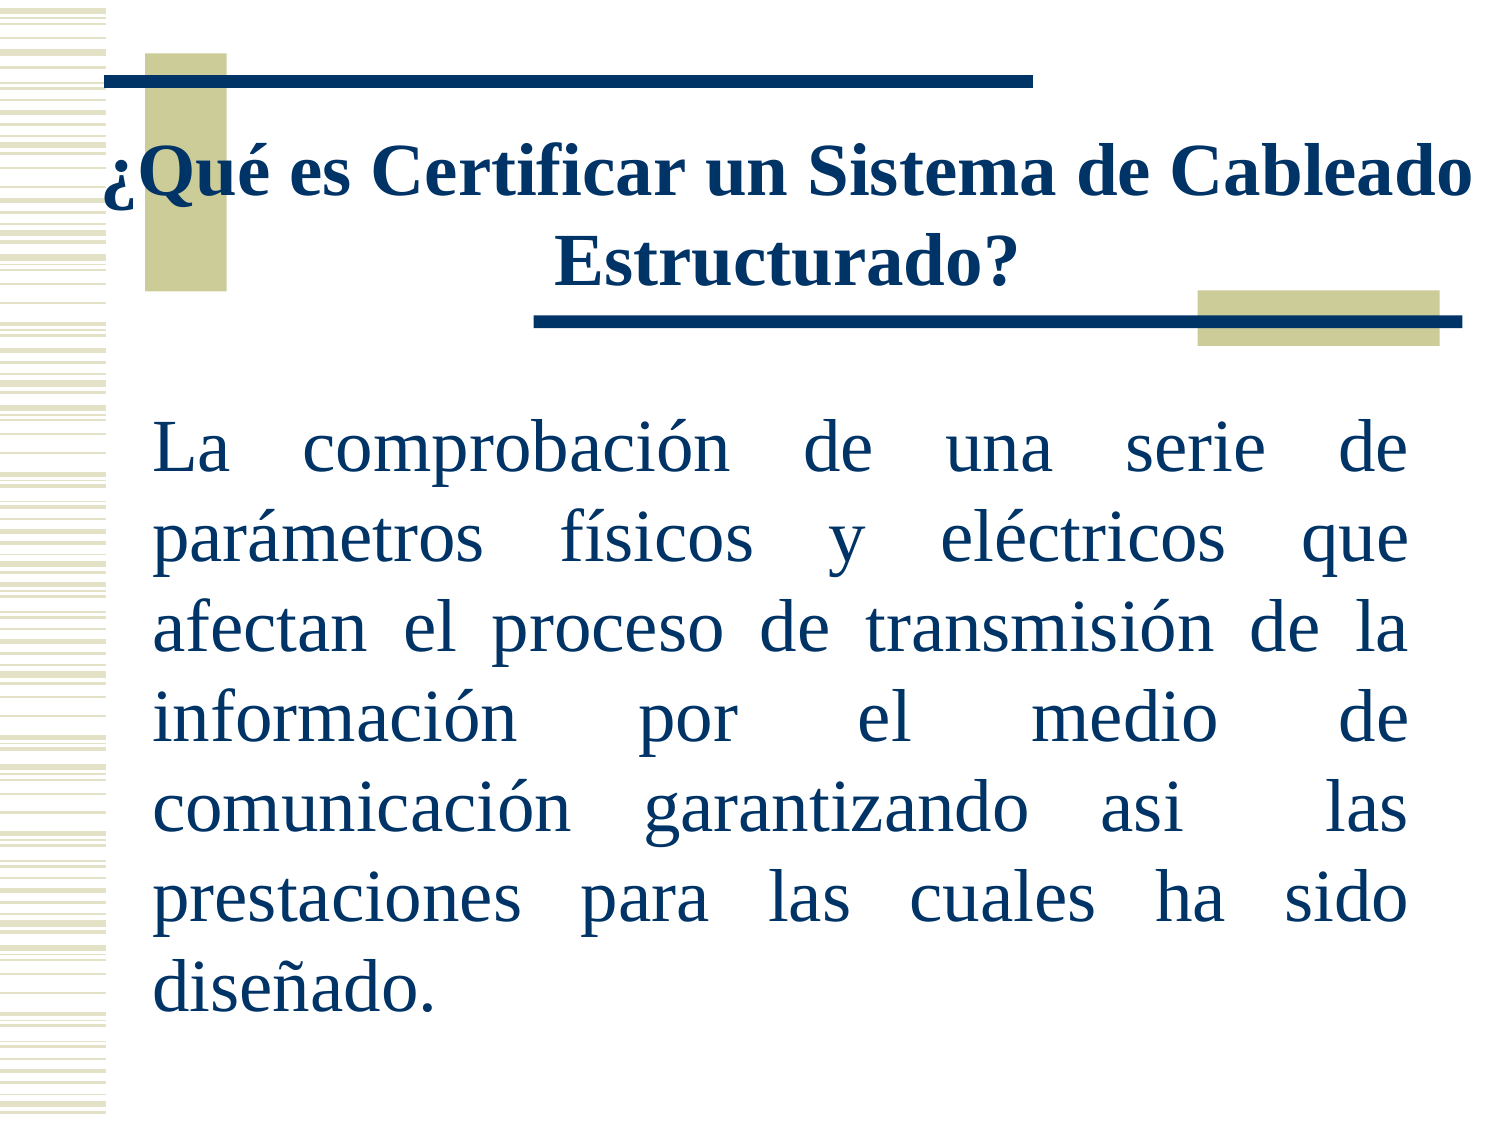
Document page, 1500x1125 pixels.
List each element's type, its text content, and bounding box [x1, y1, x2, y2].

text_box La comprobación de una serie de parámetros físicos y eléctricos que afectan el proceso de transmisión de la información por el medio de comunicación garantizando asi las prestaciones para las cuales ha sido diseñado. [137, 388, 1426, 1125]
text_box ¿Qué es Certificar un Sistema de Cableado Estructurado? [37, 112, 1500, 398]
